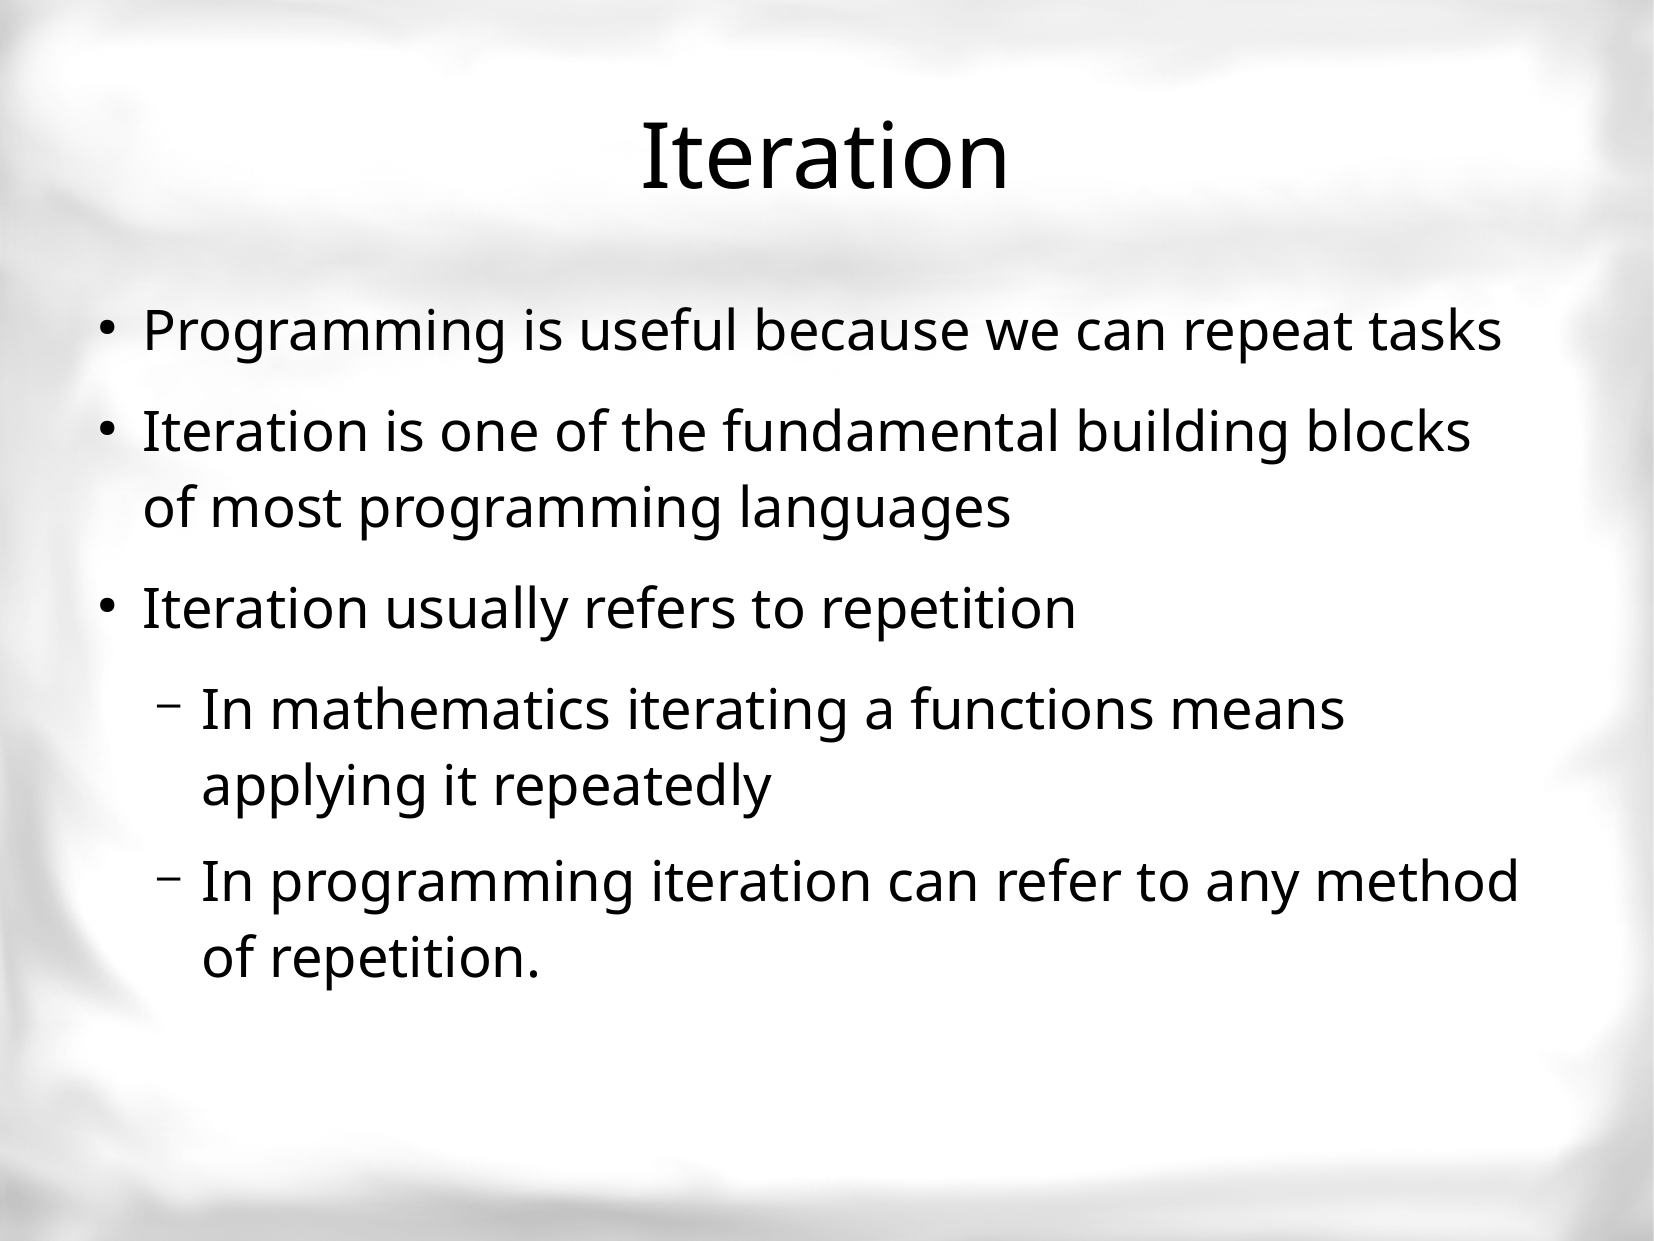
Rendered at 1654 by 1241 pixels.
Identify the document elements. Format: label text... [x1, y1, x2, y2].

title Iteration [82, 49, 1571, 257]
list Programming is useful because we can repeat tasks Iteration is one of the fundamental building blocks of most programming languages Iteration usually refers to repetition In mathematics iterating a functions means applying it repeatedly In programming iteration can refer to any method of repetition. [82, 290, 1538, 1010]
picture [0, 0, 1654, 1241]
